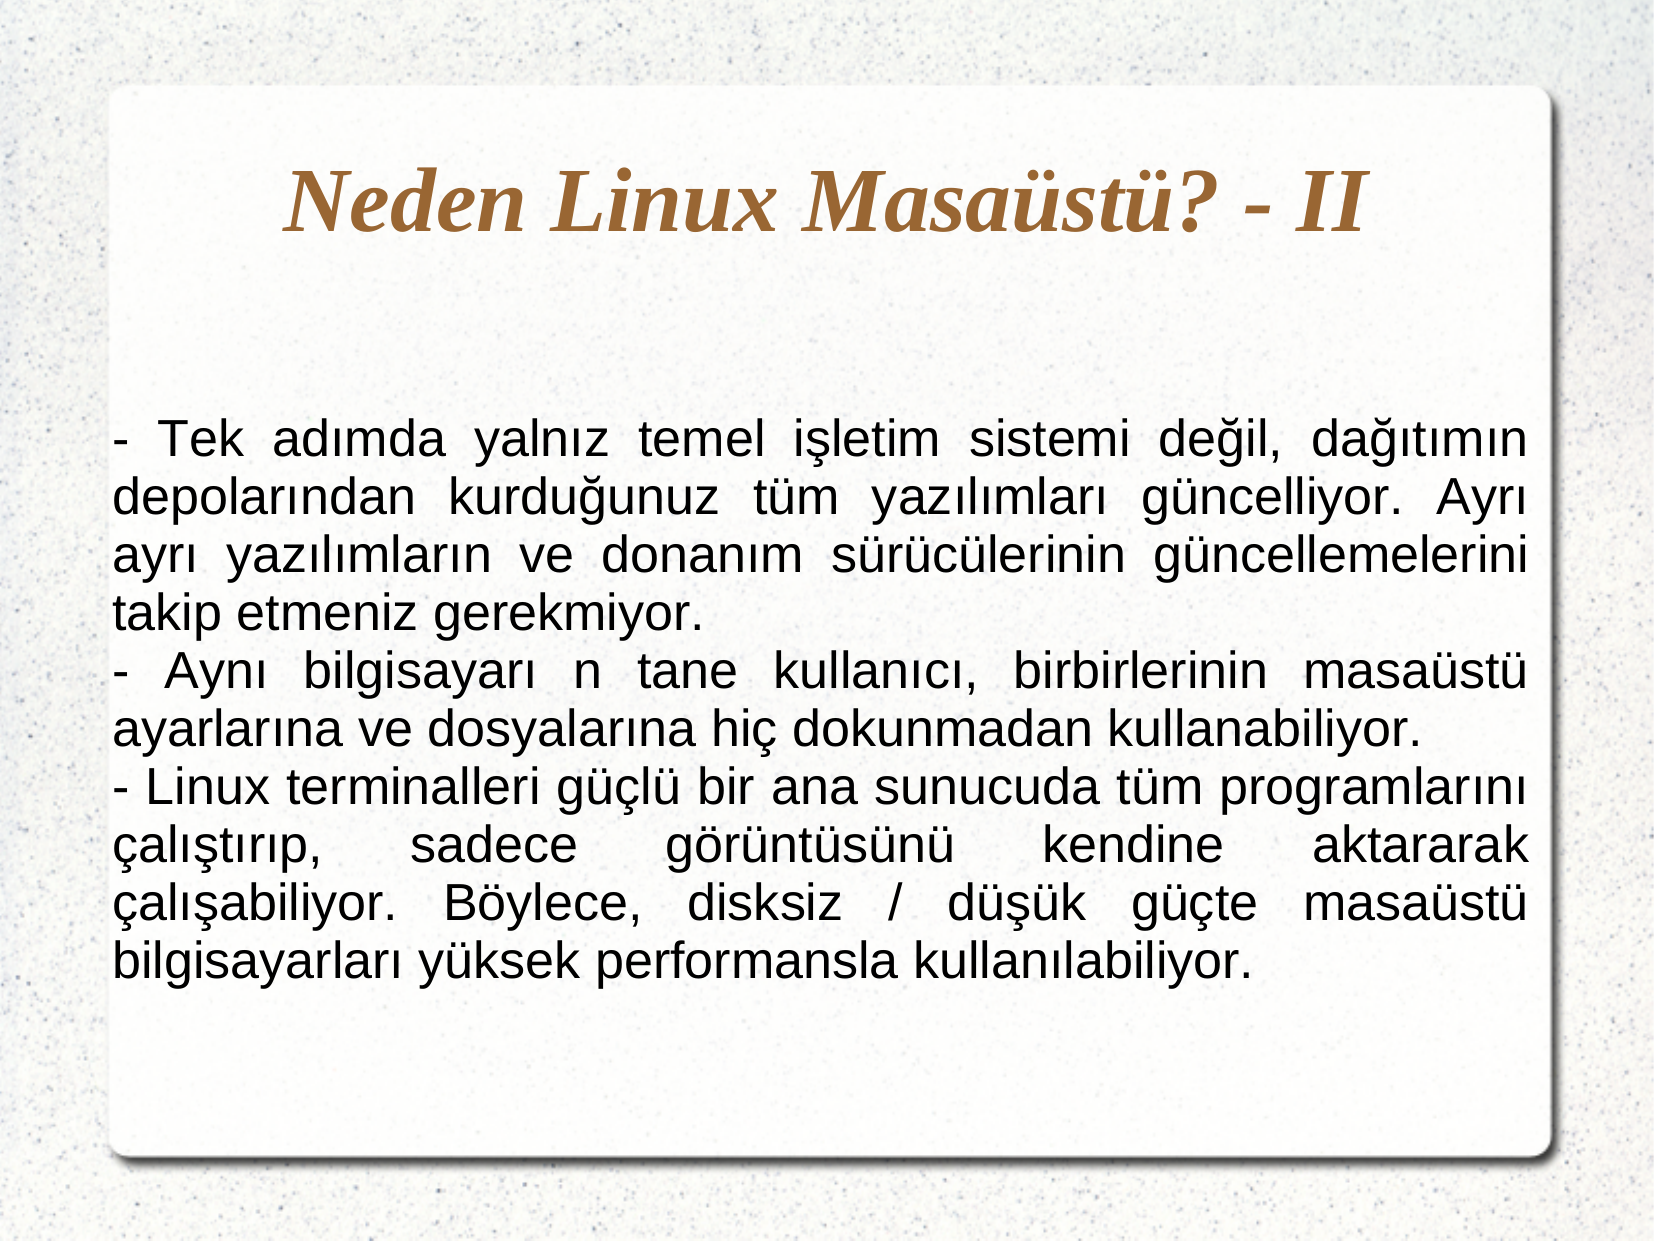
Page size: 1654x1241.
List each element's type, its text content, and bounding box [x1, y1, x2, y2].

picture [0, 0, 1654, 1241]
title Neden Linux Masaüstü? - II [118, 96, 1536, 304]
subtitle - Tek adımda yalnız temel işletim sistemi değil, dağıtımın depolarından kurduğunuz tüm yazılımları güncelliyor. Ayrı ayrı yazılımların ve donanım sürücülerinin güncellemelerini takip etmeniz gerekmiyor. - Aynı bilgisayarı n tane kullanıcı, birbirlerinin masaüstü ayarlarına ve dosyalarına hiç dokunmadan kullanabiliyor. - Linux terminalleri güçlü bir ana sunucuda tüm programlarını çalıştırıp, sadece görüntüsünü kendine aktararak çalışabiliyor. Böylece, disksiz / düşük güçte masaüstü bilgisayarları yüksek performansla kullanılabiliyor. [112, 297, 1530, 1102]
